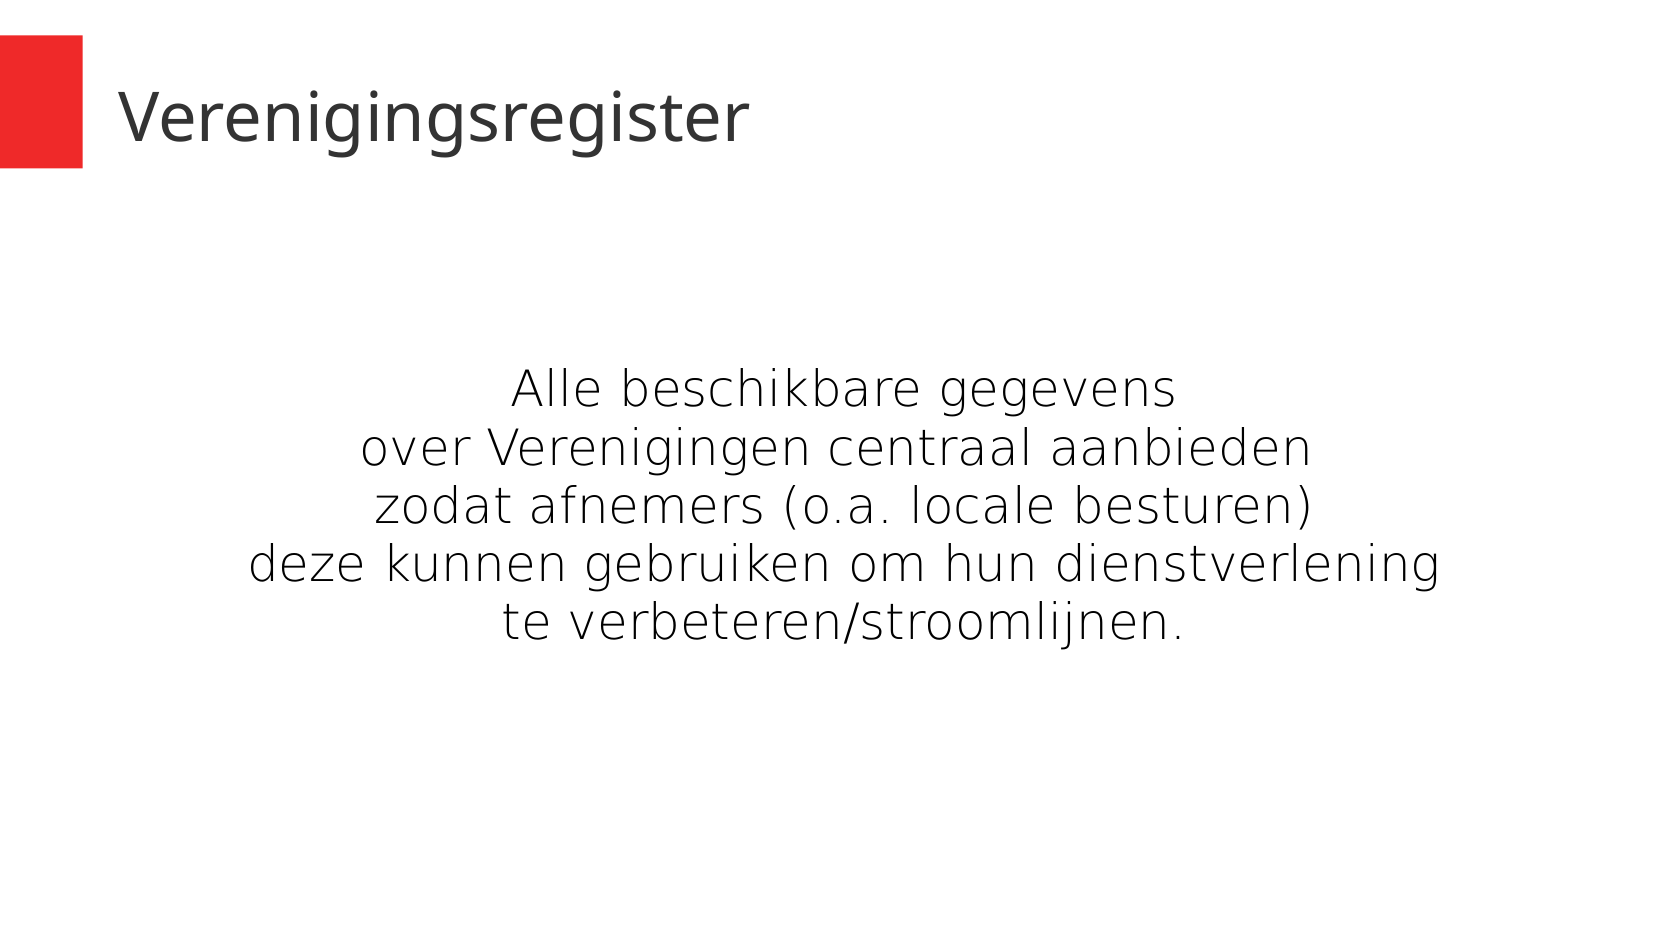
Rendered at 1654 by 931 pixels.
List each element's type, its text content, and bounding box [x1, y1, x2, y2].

subtitle Alle beschikbare gegevens over Verenigingen centraal aanbieden zodat afnemers (o.a. locale besturen) deze kunnen gebruiken om hun dienstverlening te verbeteren/stroomlijnen. [118, 236, 1536, 776]
title Verenigingsregister [118, 37, 1571, 193]
